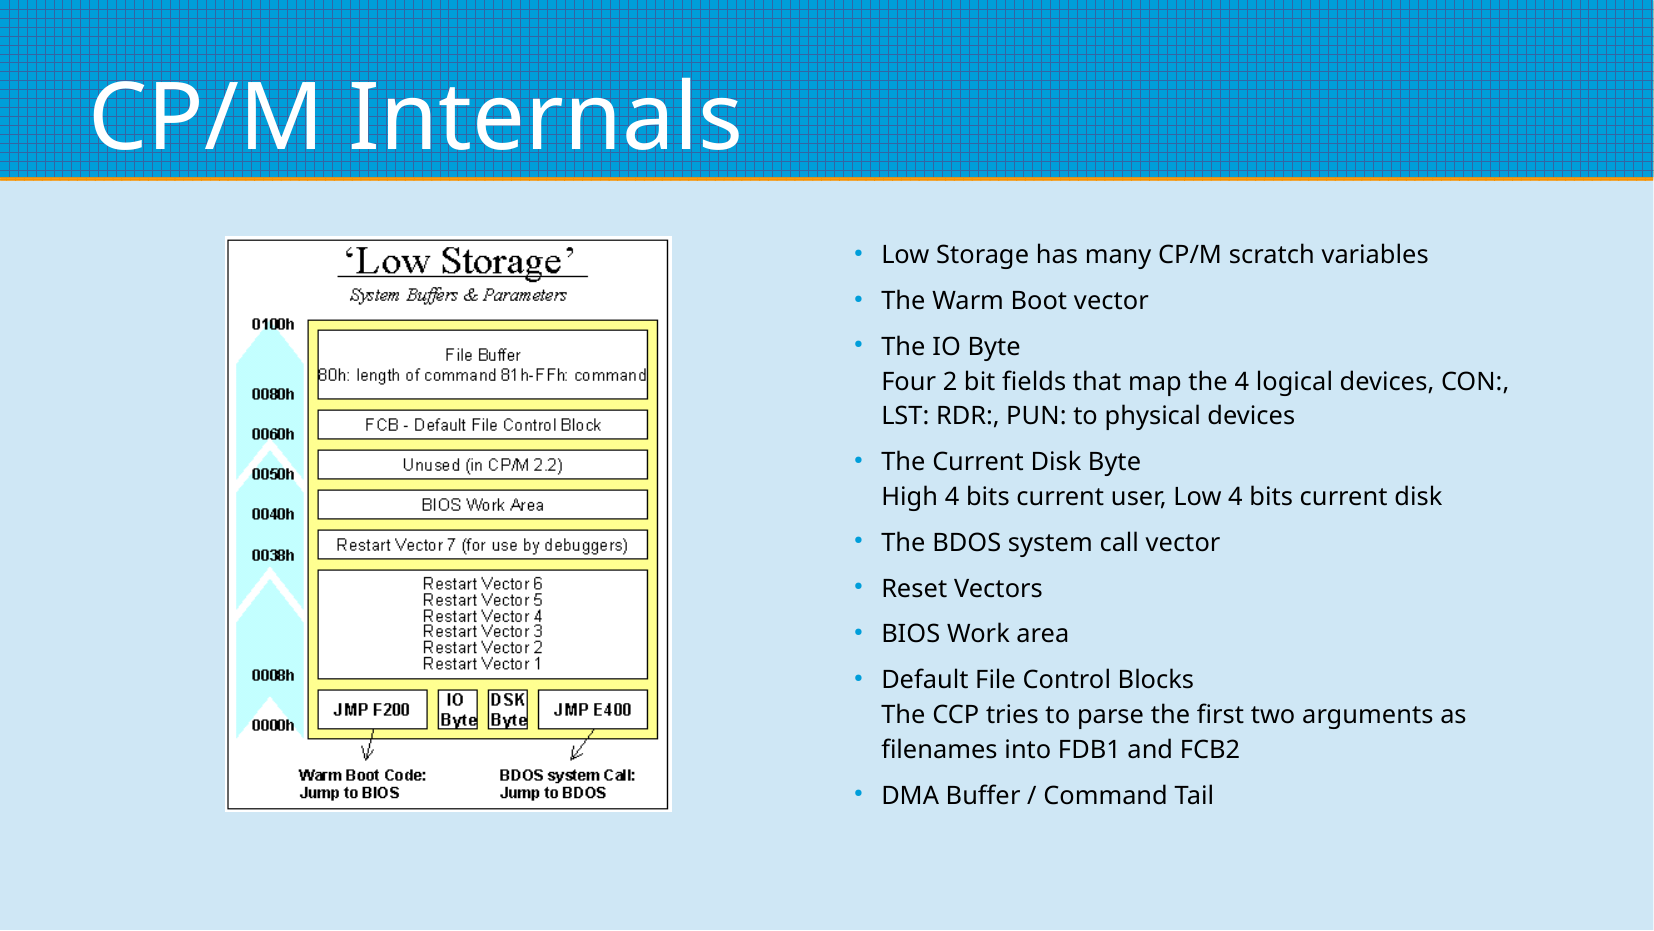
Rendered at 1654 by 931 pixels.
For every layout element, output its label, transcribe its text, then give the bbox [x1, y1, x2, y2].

title CP/M Internals [88, 14, 1565, 178]
picture [225, 236, 672, 813]
list Low Storage has many CP/M scratch variables The Warm Boot vector The IO Byte Four 2 bit fields that map the 4 logical devices, CON:, LST: RDR:, PUN: to physical devices The Current Disk Byte High 4 bits current user, Low 4 bits current disk The BDOS system call vector Reset Vectors BIOS Work area Default File Control Blocks The CCP tries to parse the first two arguments as filenames into FDB1 and FCB2 DMA Buffer / Command Tail [845, 236, 1566, 813]
